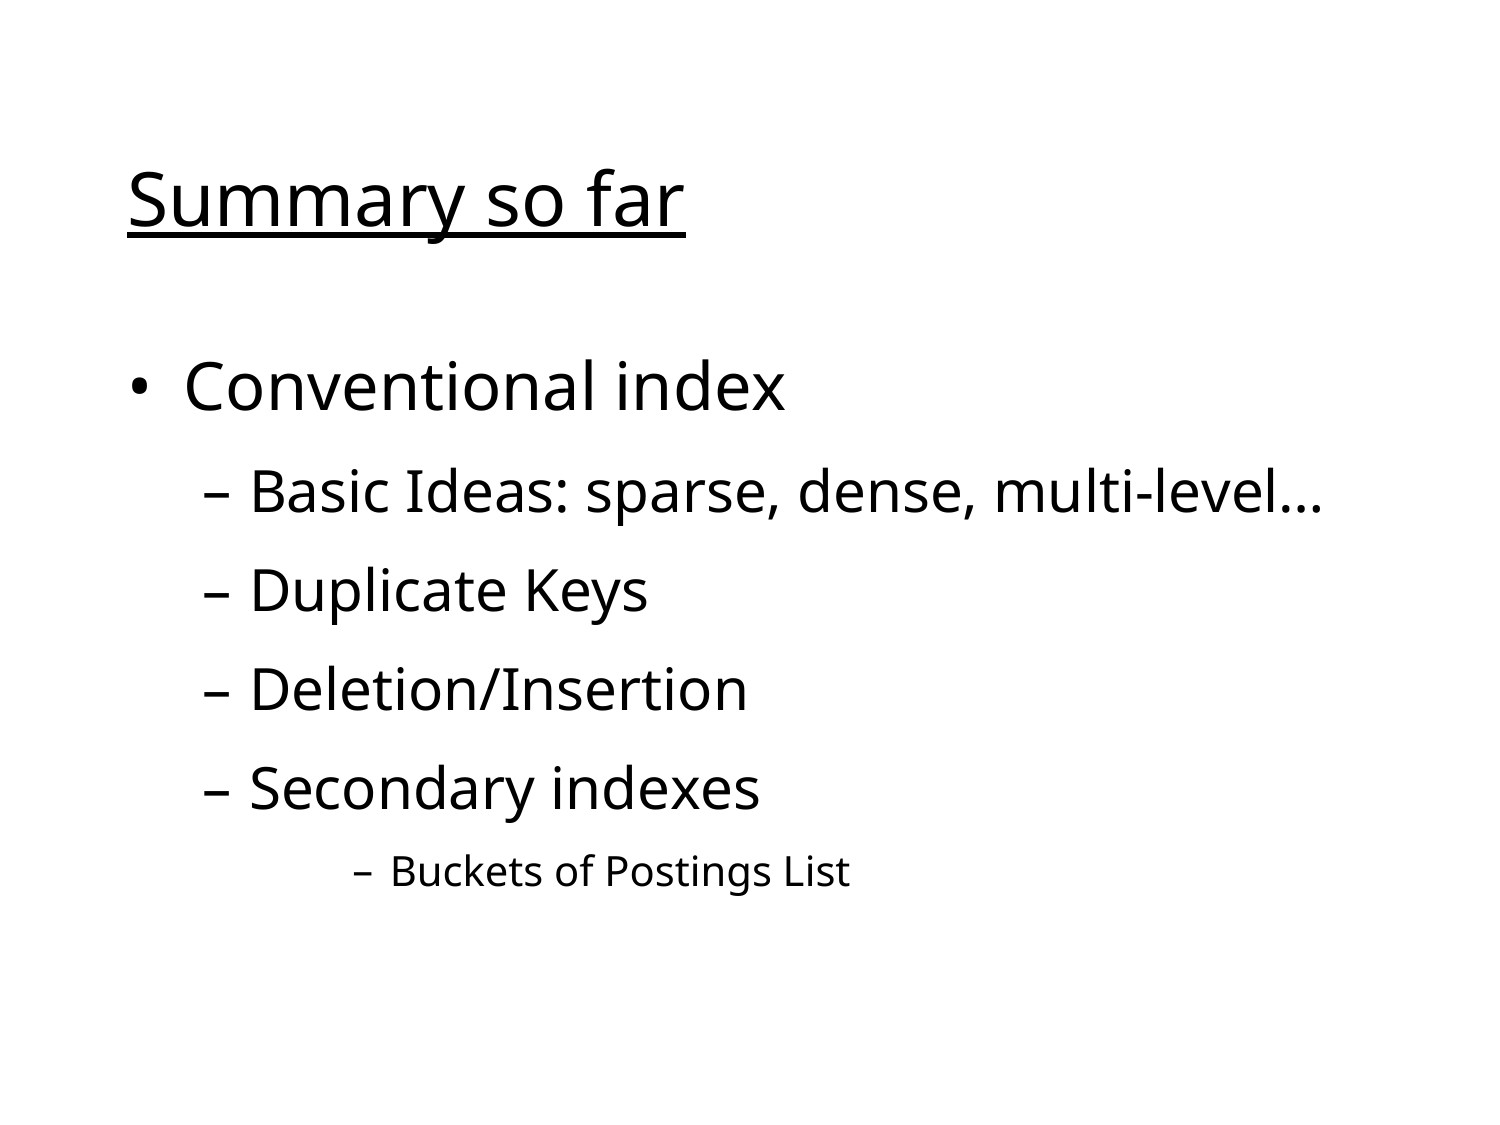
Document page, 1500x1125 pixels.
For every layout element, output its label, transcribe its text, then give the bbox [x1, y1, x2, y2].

list Conventional index Basic Ideas: sparse, dense, multi-level… Duplicate Keys Deletion/Insertion Secondary indexes Buckets of Postings List [112, 324, 1388, 1000]
title Summary so far [112, 99, 1388, 288]
